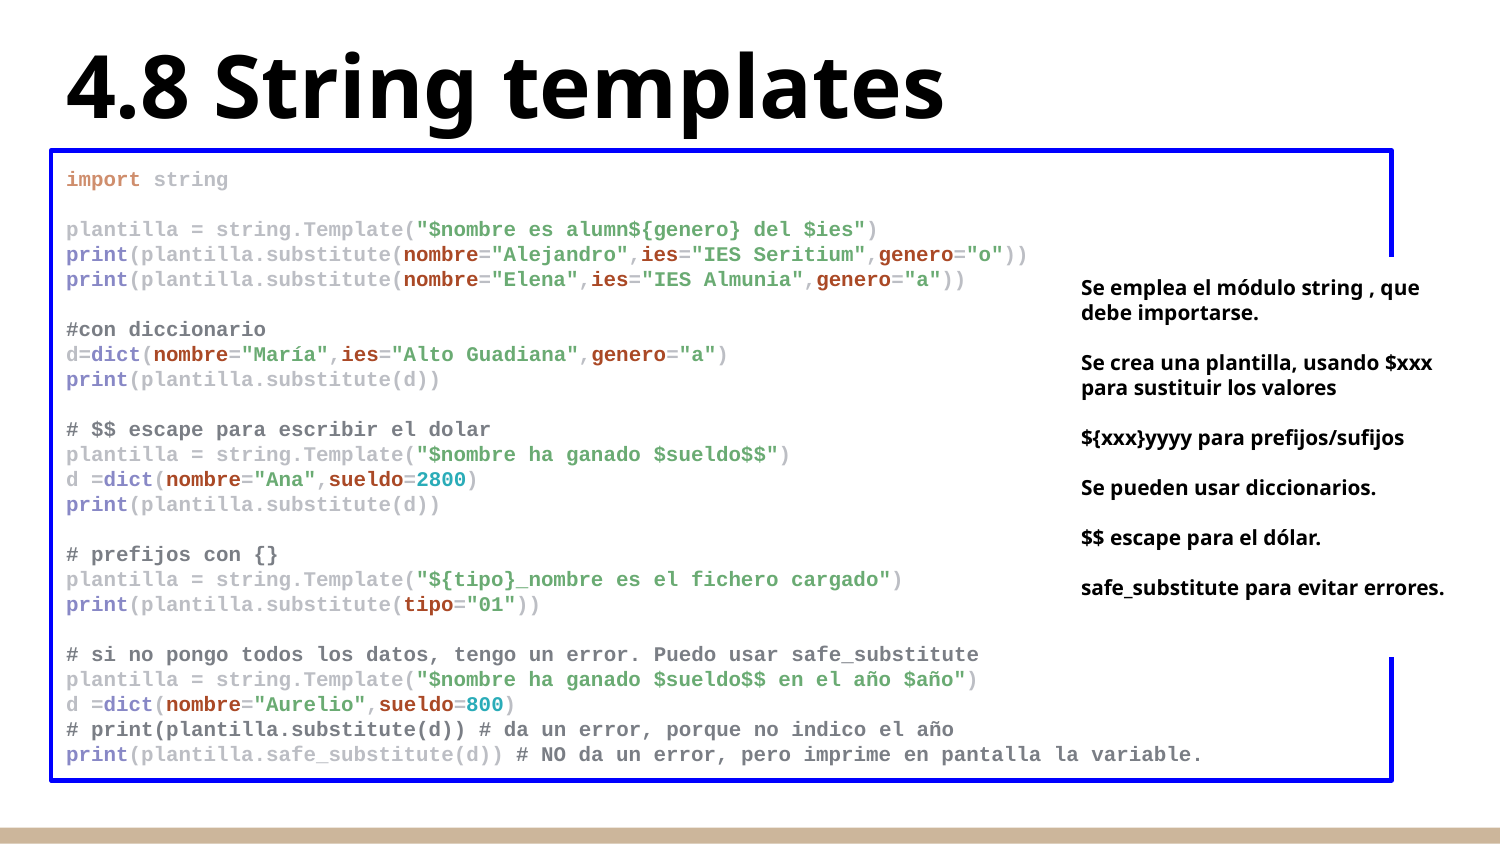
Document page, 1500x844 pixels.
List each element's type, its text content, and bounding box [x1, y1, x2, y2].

text_box import string plantilla = string.Template("$nombre es alumn${genero} del $ies") print(plantilla.substitute(nombre="Alejandro",ies="IES Seritium",genero="o")) print(plantilla.substitute(nombre="Elena",ies="IES Almunia",genero="a")) #con diccionario d=dict(nombre="María",ies="Alto Guadiana",genero="a") print(plantilla.substitute(d)) # $$ escape para escribir el dolar plantilla = string.Template("$nombre ha ganado $sueldo$$") d =dict(nombre="Ana",sueldo=2800) print(plantilla.substitute(d)) # prefijos con {} plantilla = string.Template("${tipo}_nombre es el fichero cargado") print(plantilla.substitute(tipo="01")) # si no pongo todos los datos, tengo un error. Puedo usar safe_substitute plantilla = string.Template("$nombre ha ganado $sueldo$$ en el año $año") d =dict(nombre="Aurelio",sueldo=800) # print(plantilla.substitute(d)) # da un error, porque no indico el año print(plantilla.safe_substitute(d)) # NO da un error, pero imprime en pantalla la variable. [51, 150, 1392, 781]
title 4.8 String templates [51, 14, 1449, 151]
text_box Se emplea el módulo string , que debe importarse. Se crea una plantilla, usando $xxx para sustituir los valores ${xxx}yyyy para prefijos/sufijos Se pueden usar diccionarios. $$ escape para el dólar. safe_substitute para evitar errores. [1066, 259, 1460, 655]
